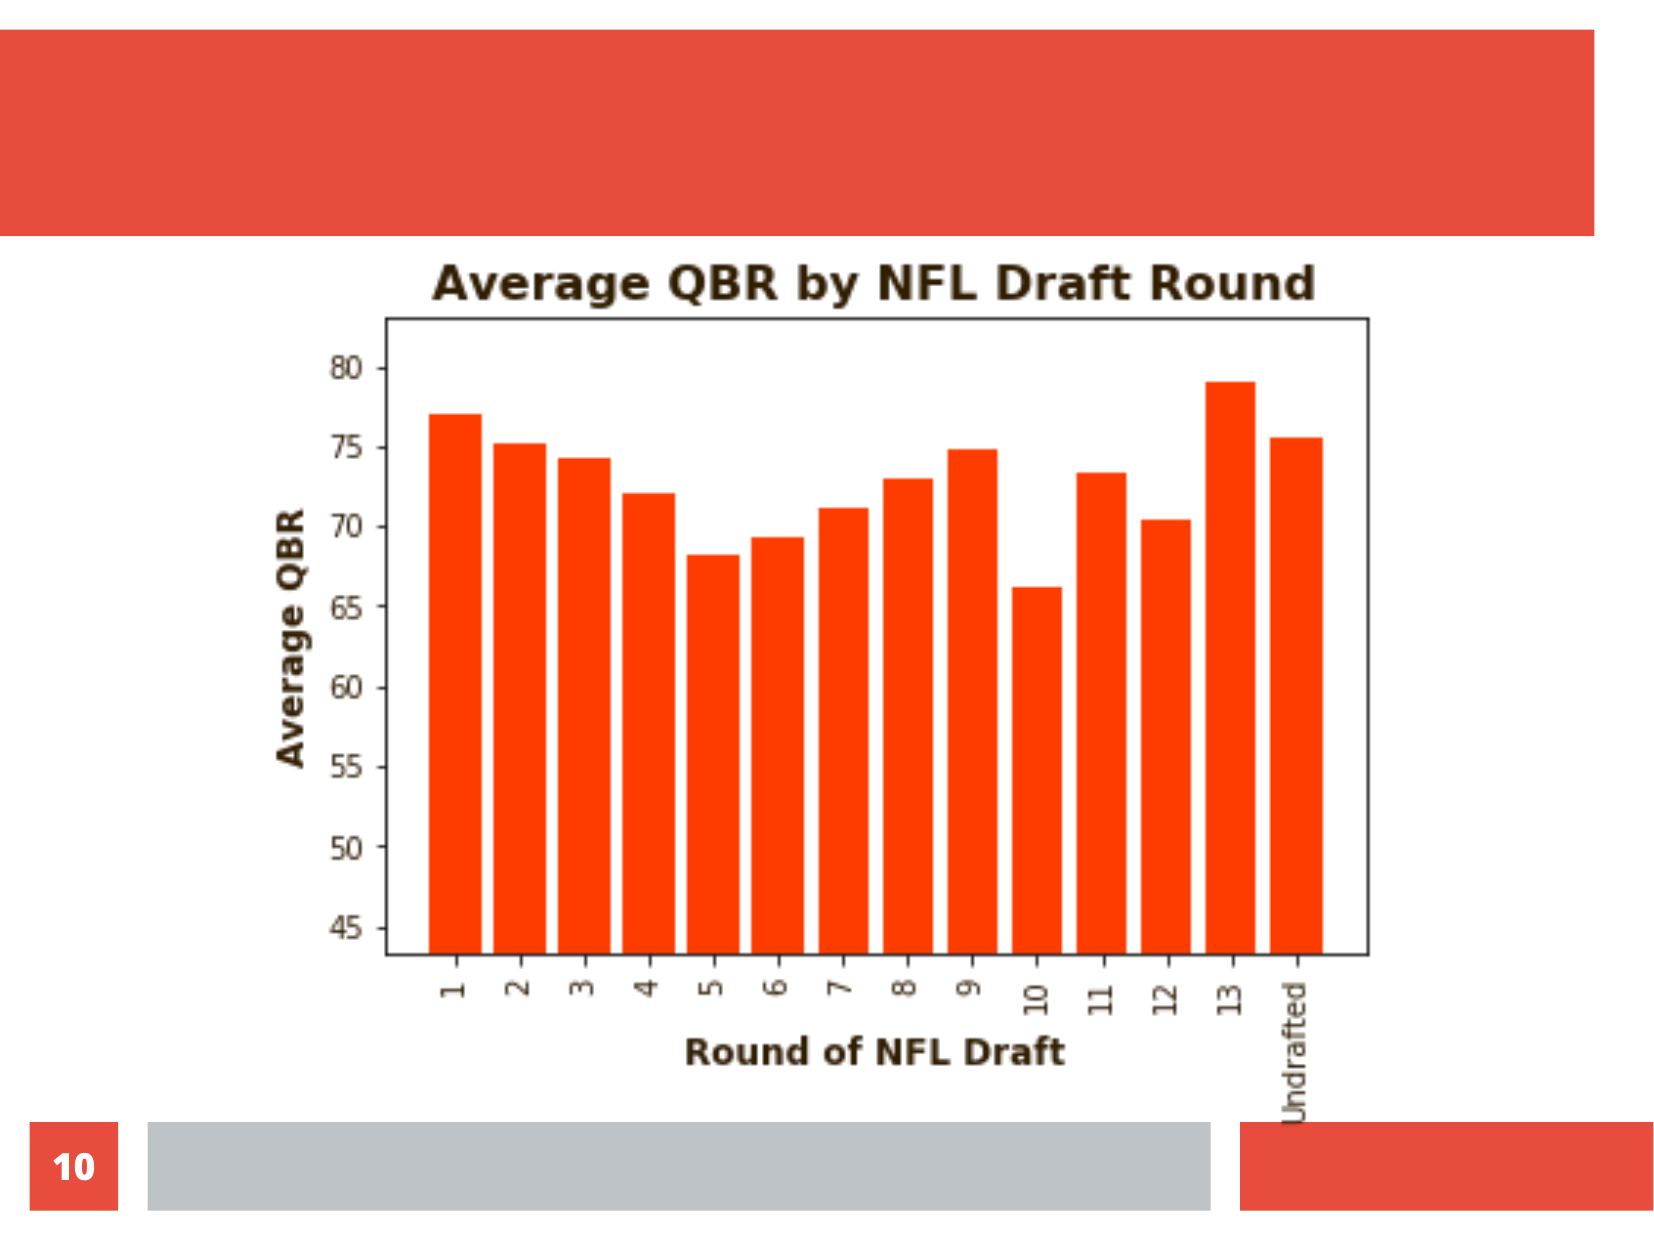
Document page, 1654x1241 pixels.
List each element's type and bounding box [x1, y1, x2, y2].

picture [257, 245, 1397, 1145]
